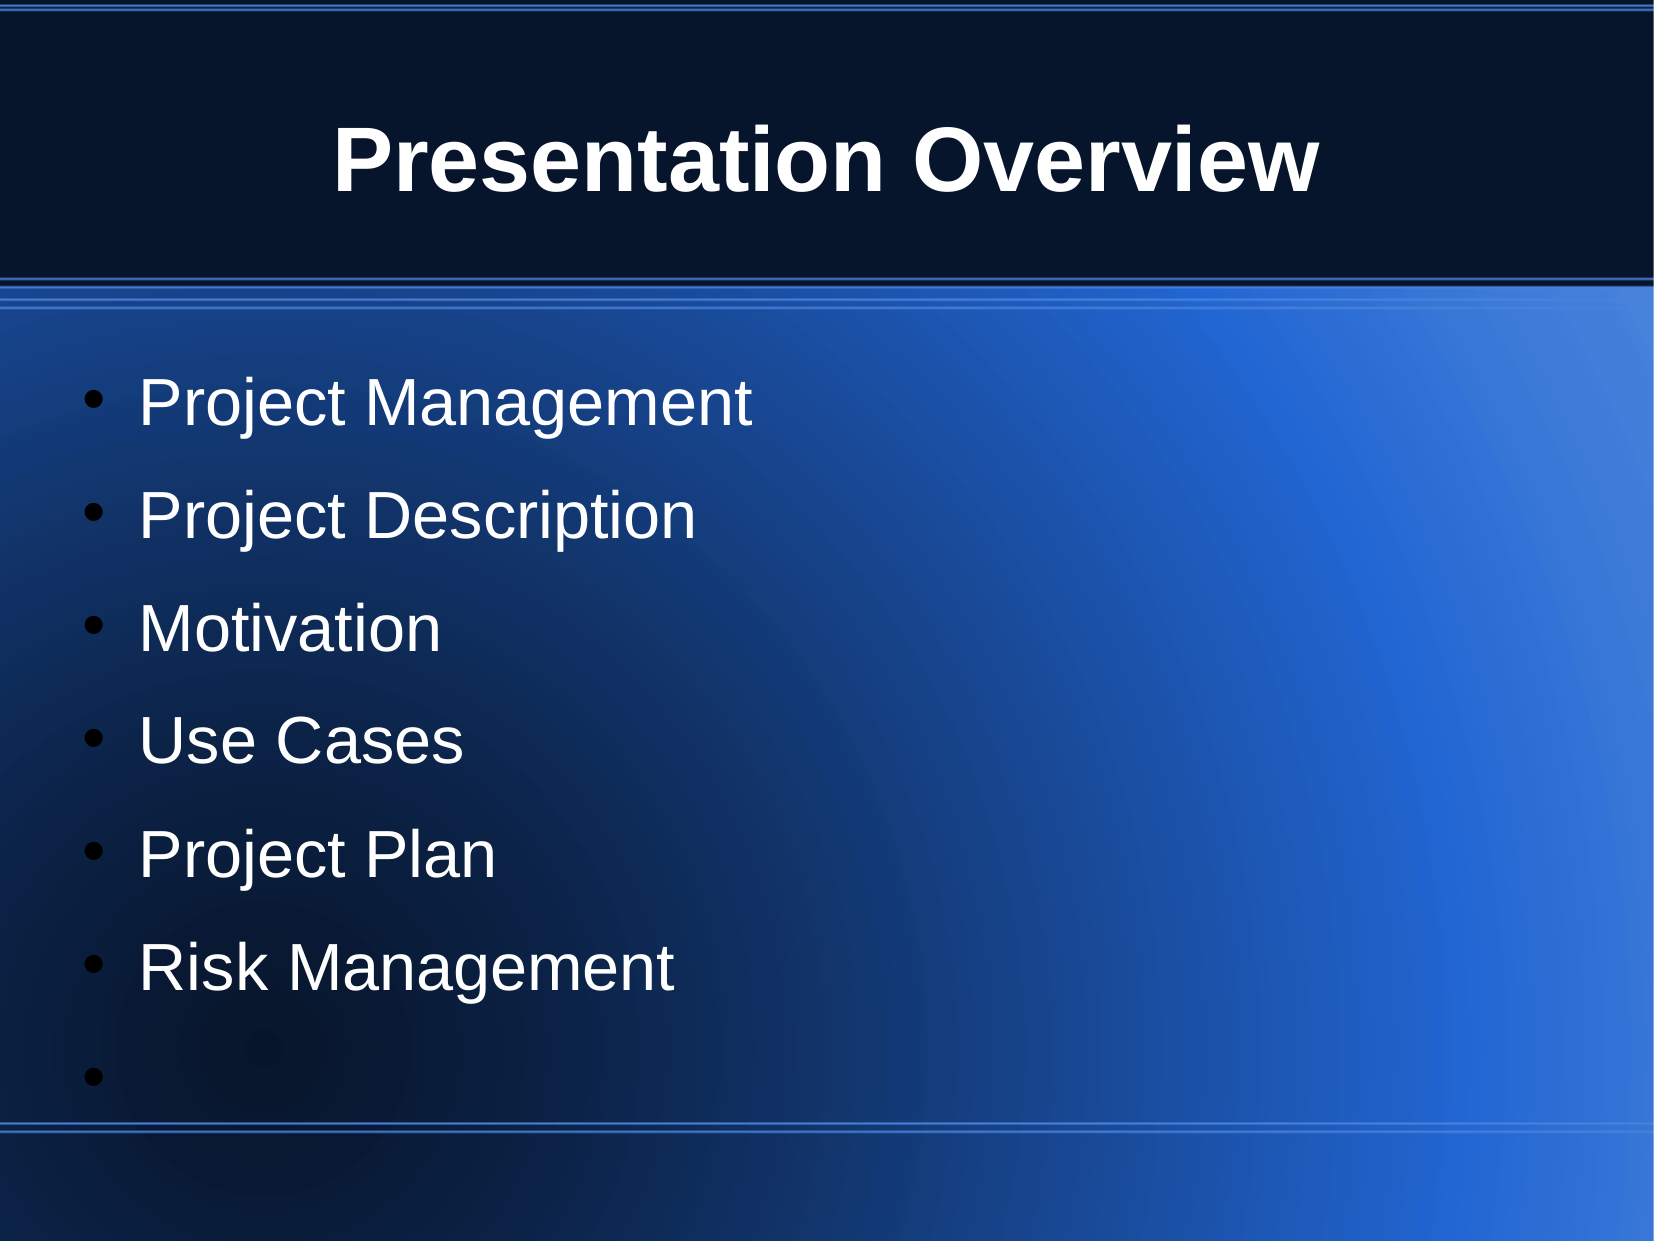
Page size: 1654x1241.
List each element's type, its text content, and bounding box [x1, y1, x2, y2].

title Presentation Overview [82, 49, 1571, 257]
list Project Management Project Description Motivation Use Cases Project Plan Risk Management [82, 355, 1571, 1075]
